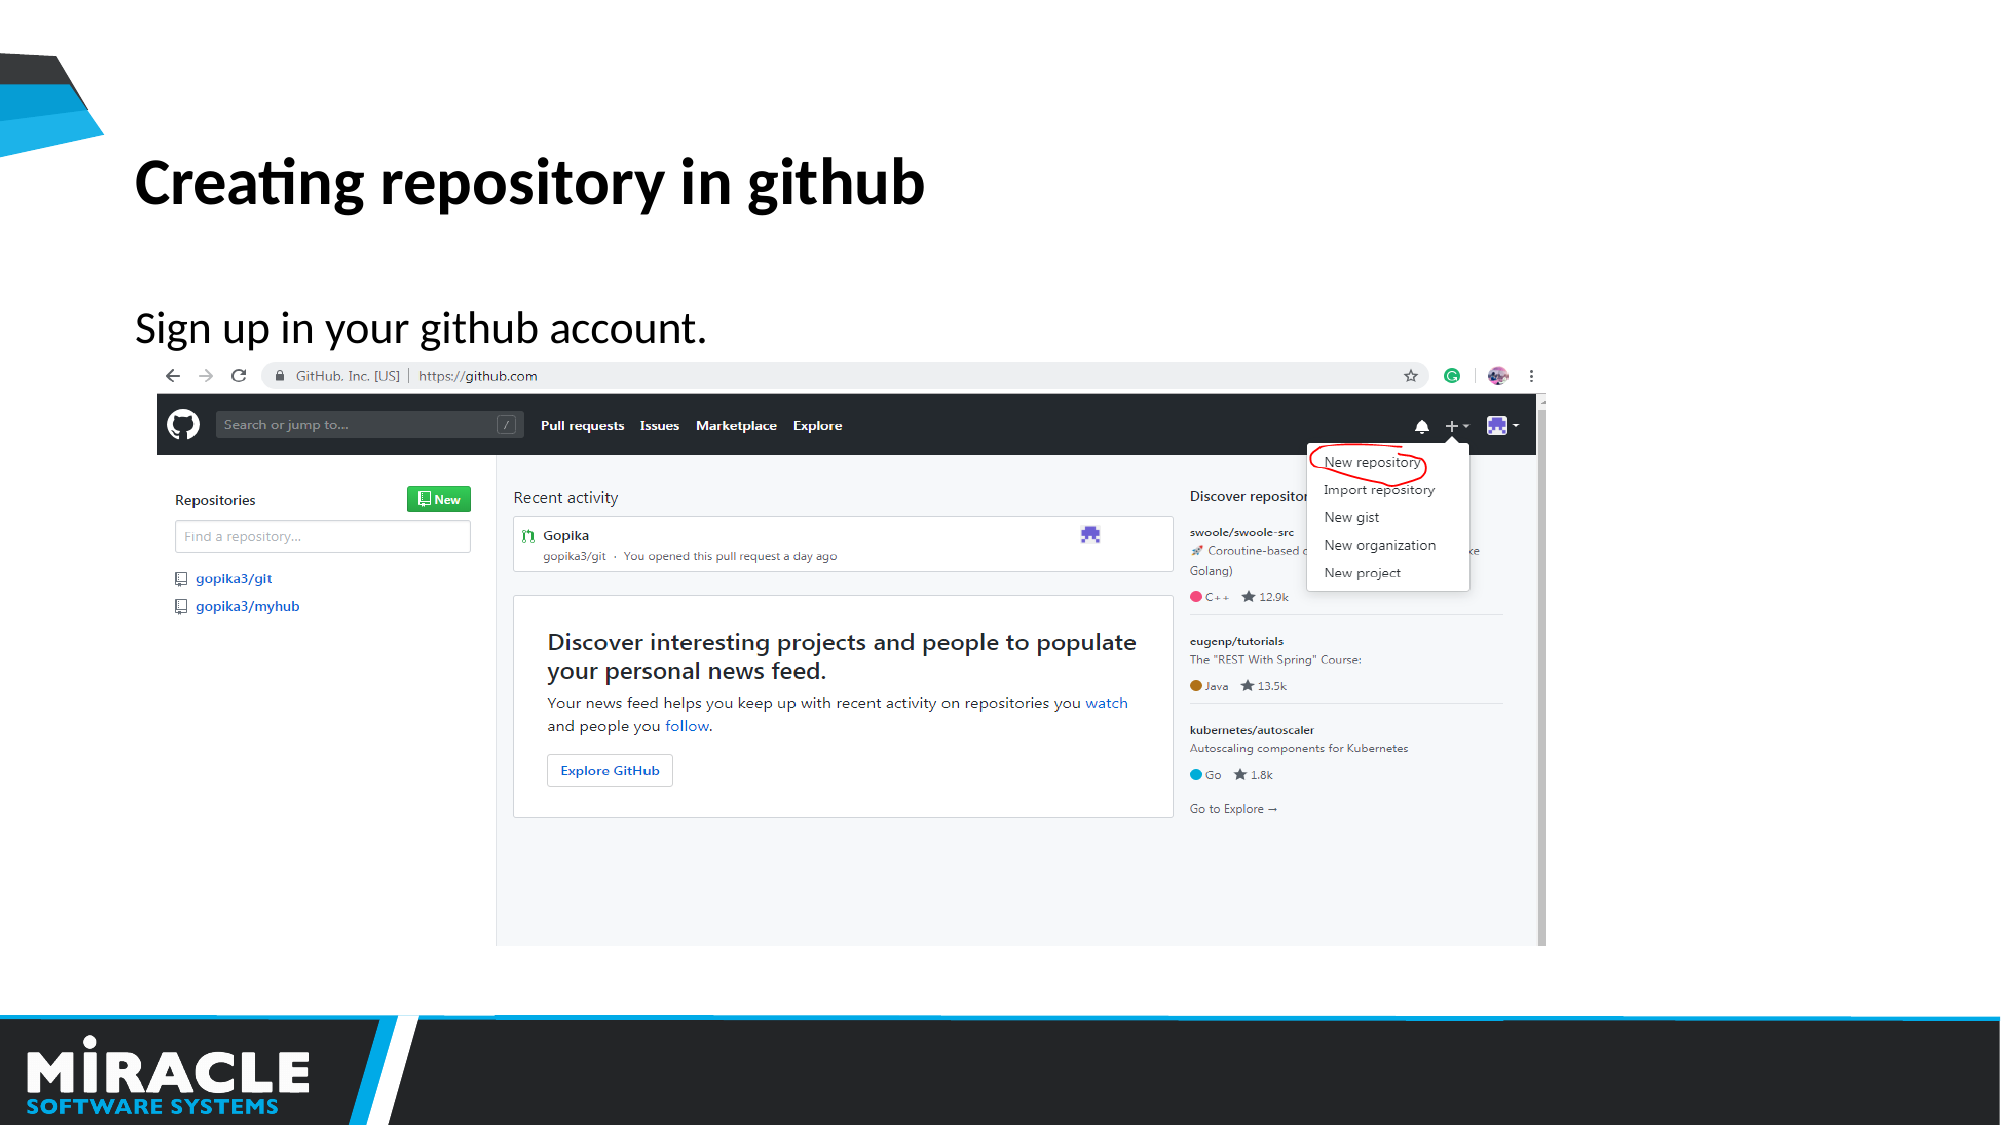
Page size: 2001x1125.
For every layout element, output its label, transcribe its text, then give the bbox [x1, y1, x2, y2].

text_box Creating repository in github Sign up in your github account. [120, 85, 1492, 470]
picture [157, 359, 1546, 946]
